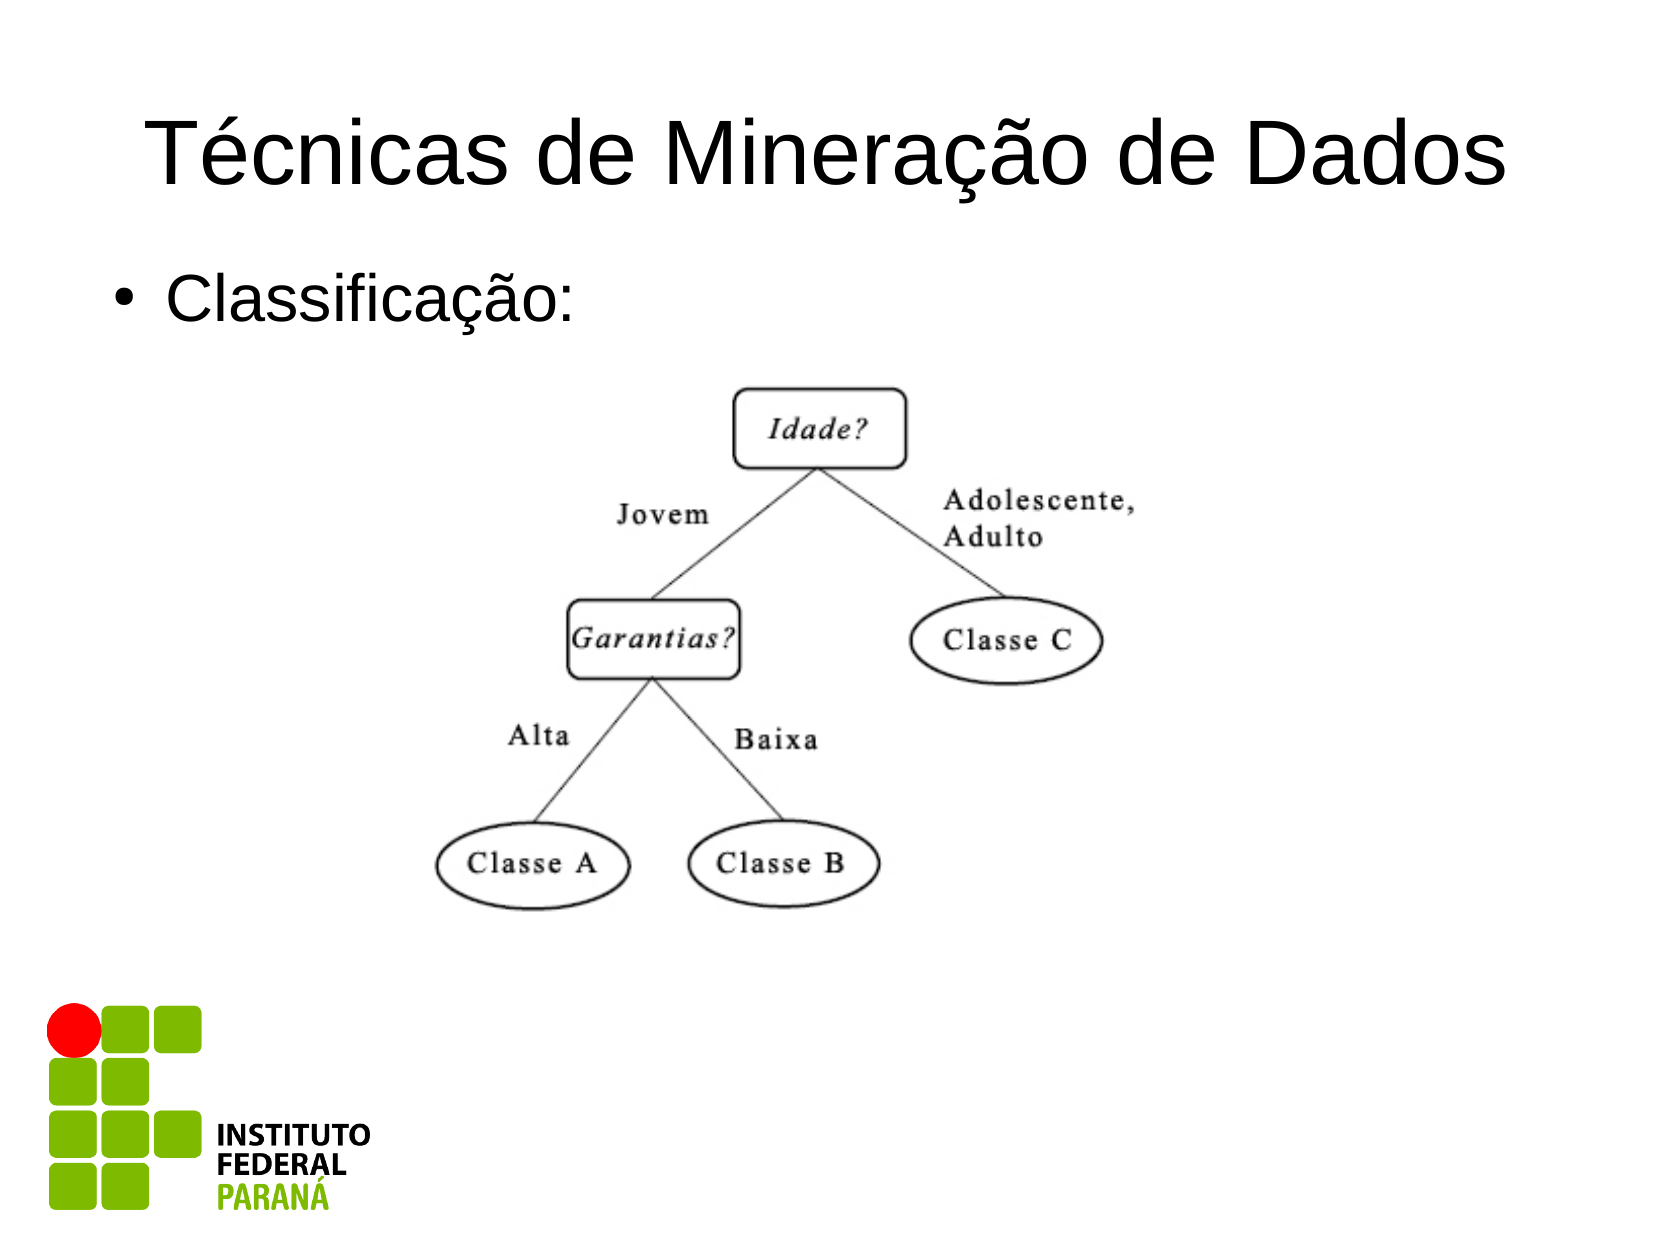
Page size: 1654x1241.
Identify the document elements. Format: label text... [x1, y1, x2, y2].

title Técnicas de Mineração de Dados [82, 49, 1571, 257]
picture [425, 362, 1201, 934]
list Classificação: [94, 261, 1583, 981]
picture [47, 1003, 370, 1211]
